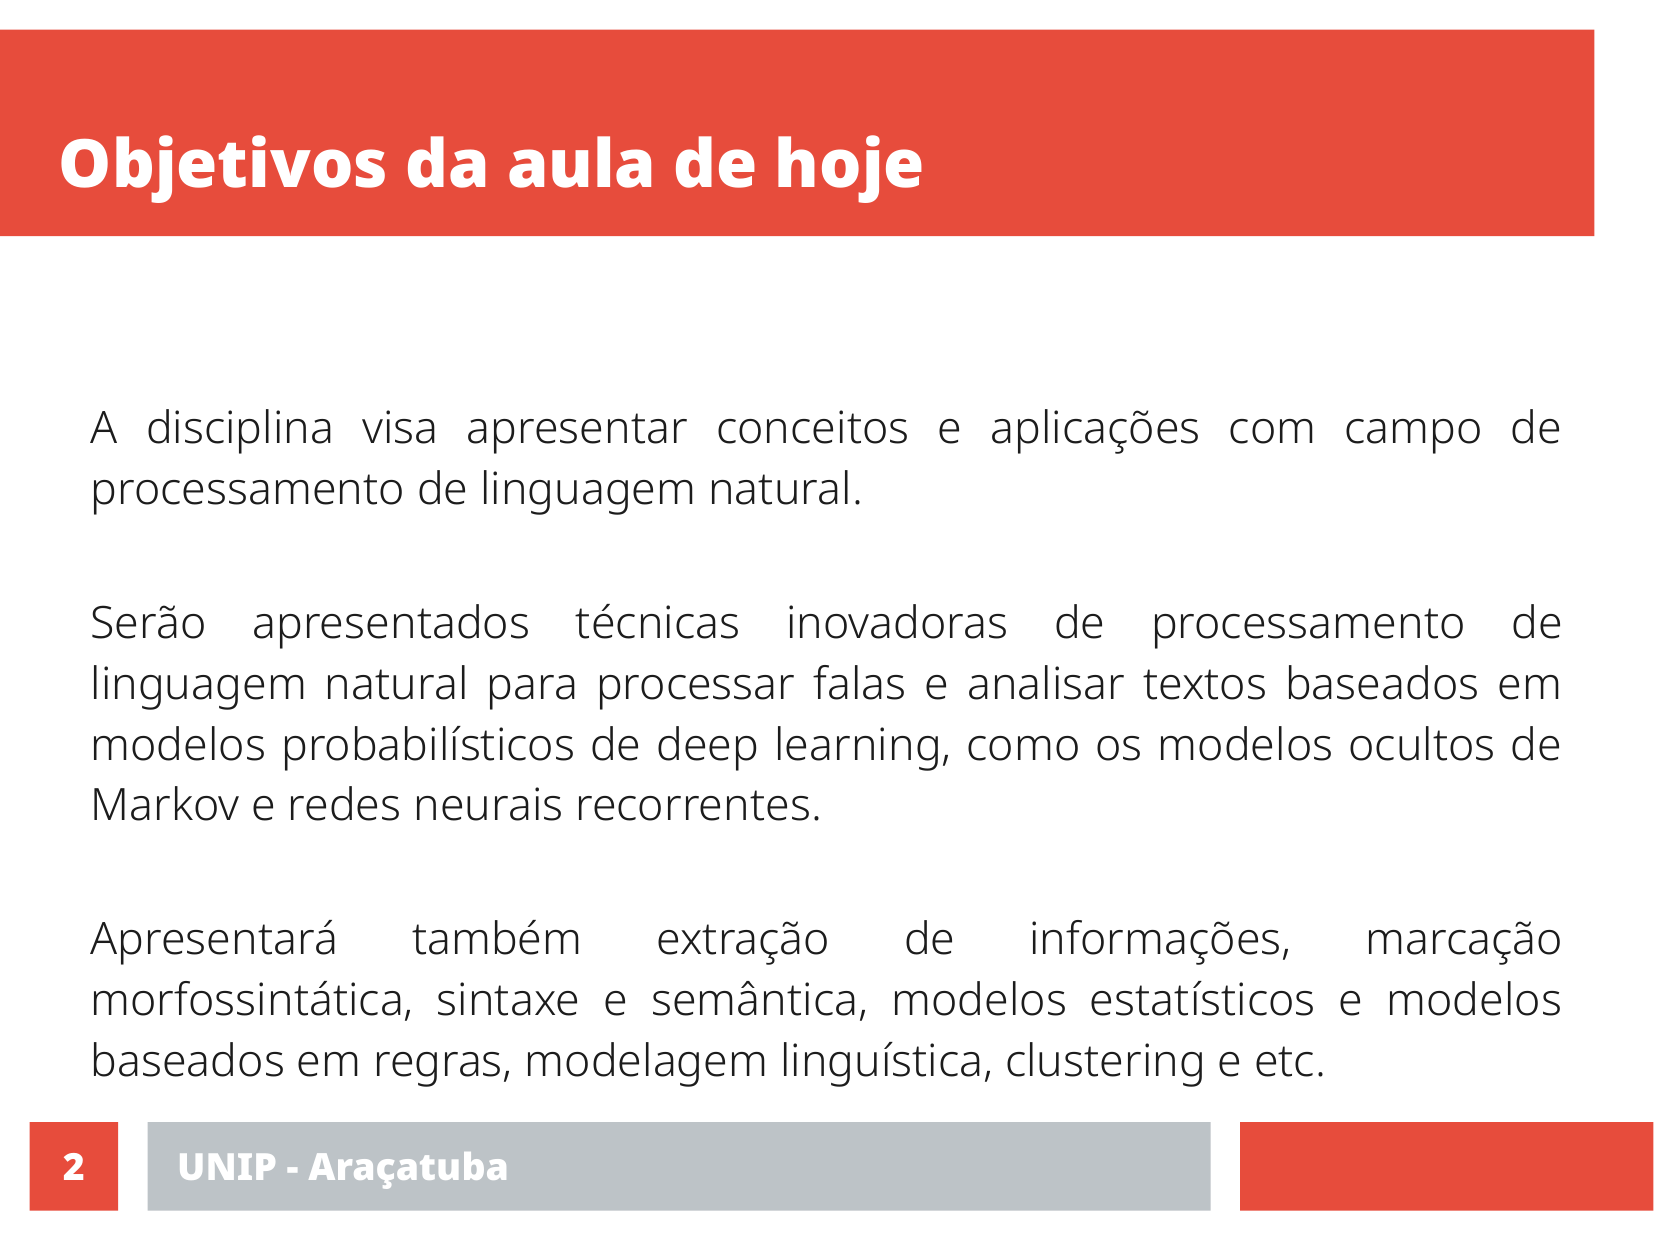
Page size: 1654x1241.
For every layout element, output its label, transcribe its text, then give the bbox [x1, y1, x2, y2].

list A disciplina visa apresentar conceitos e aplicações com campo de processamento de linguagem natural. Serão apresentados técnicas inovadoras de processamento de linguagem natural para processar falas e analisar textos baseados em modelos probabilísticos de deep learning, como os modelos ocultos de Markov e redes neurais recorrentes. Apresentará também extração de informações, marcação morfossintática, sintaxe e semântica, modelos estatísticos e modelos baseados em regras, modelagem linguística, clustering e etc. [59, 330, 1565, 1099]
title Objetivos da aula de hoje [59, 59, 1595, 207]
